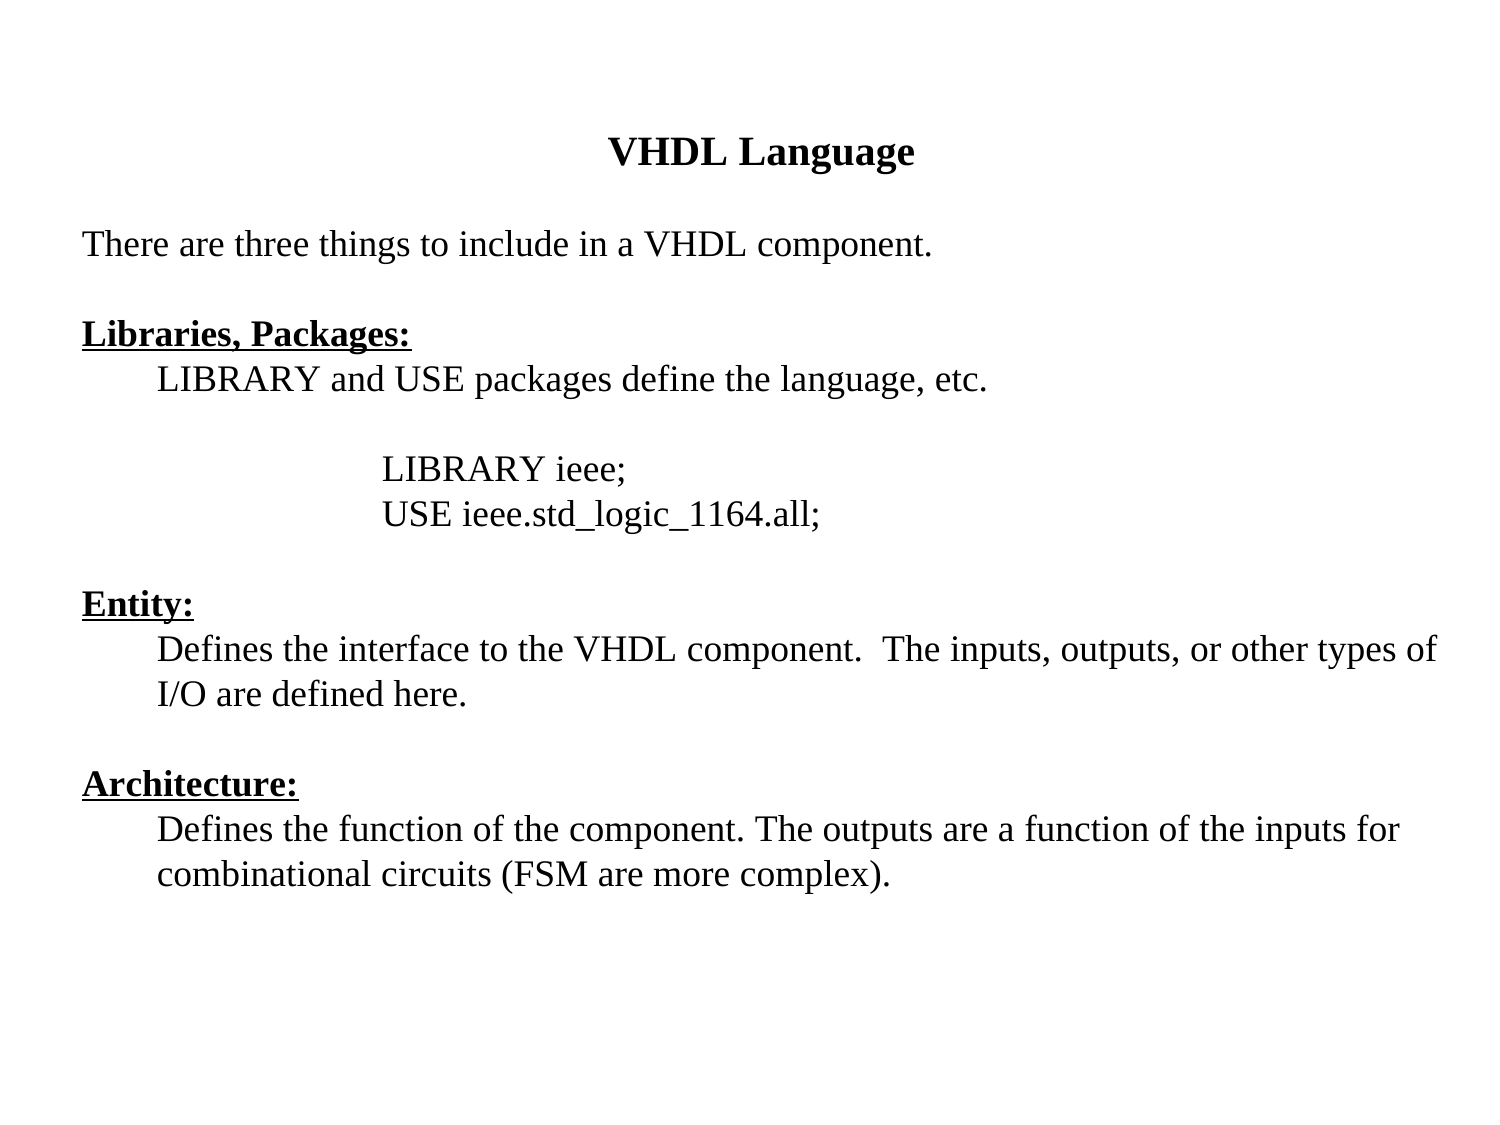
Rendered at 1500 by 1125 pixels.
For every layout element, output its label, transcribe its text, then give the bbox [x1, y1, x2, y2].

text_box VHDL Language There are three things to include in a VHDL component. Libraries, Packages: LIBRARY and USE packages define the language, etc. LIBRARY ieee; USE ieee.std_logic_1164.all; Entity: Defines the interface to the VHDL component. The inputs, outputs, or other types of I/O are defined here. Architecture: Defines the function of the component. The outputs are a function of the inputs for combinational circuits (FSM are more complex). [67, 71, 1456, 1073]
